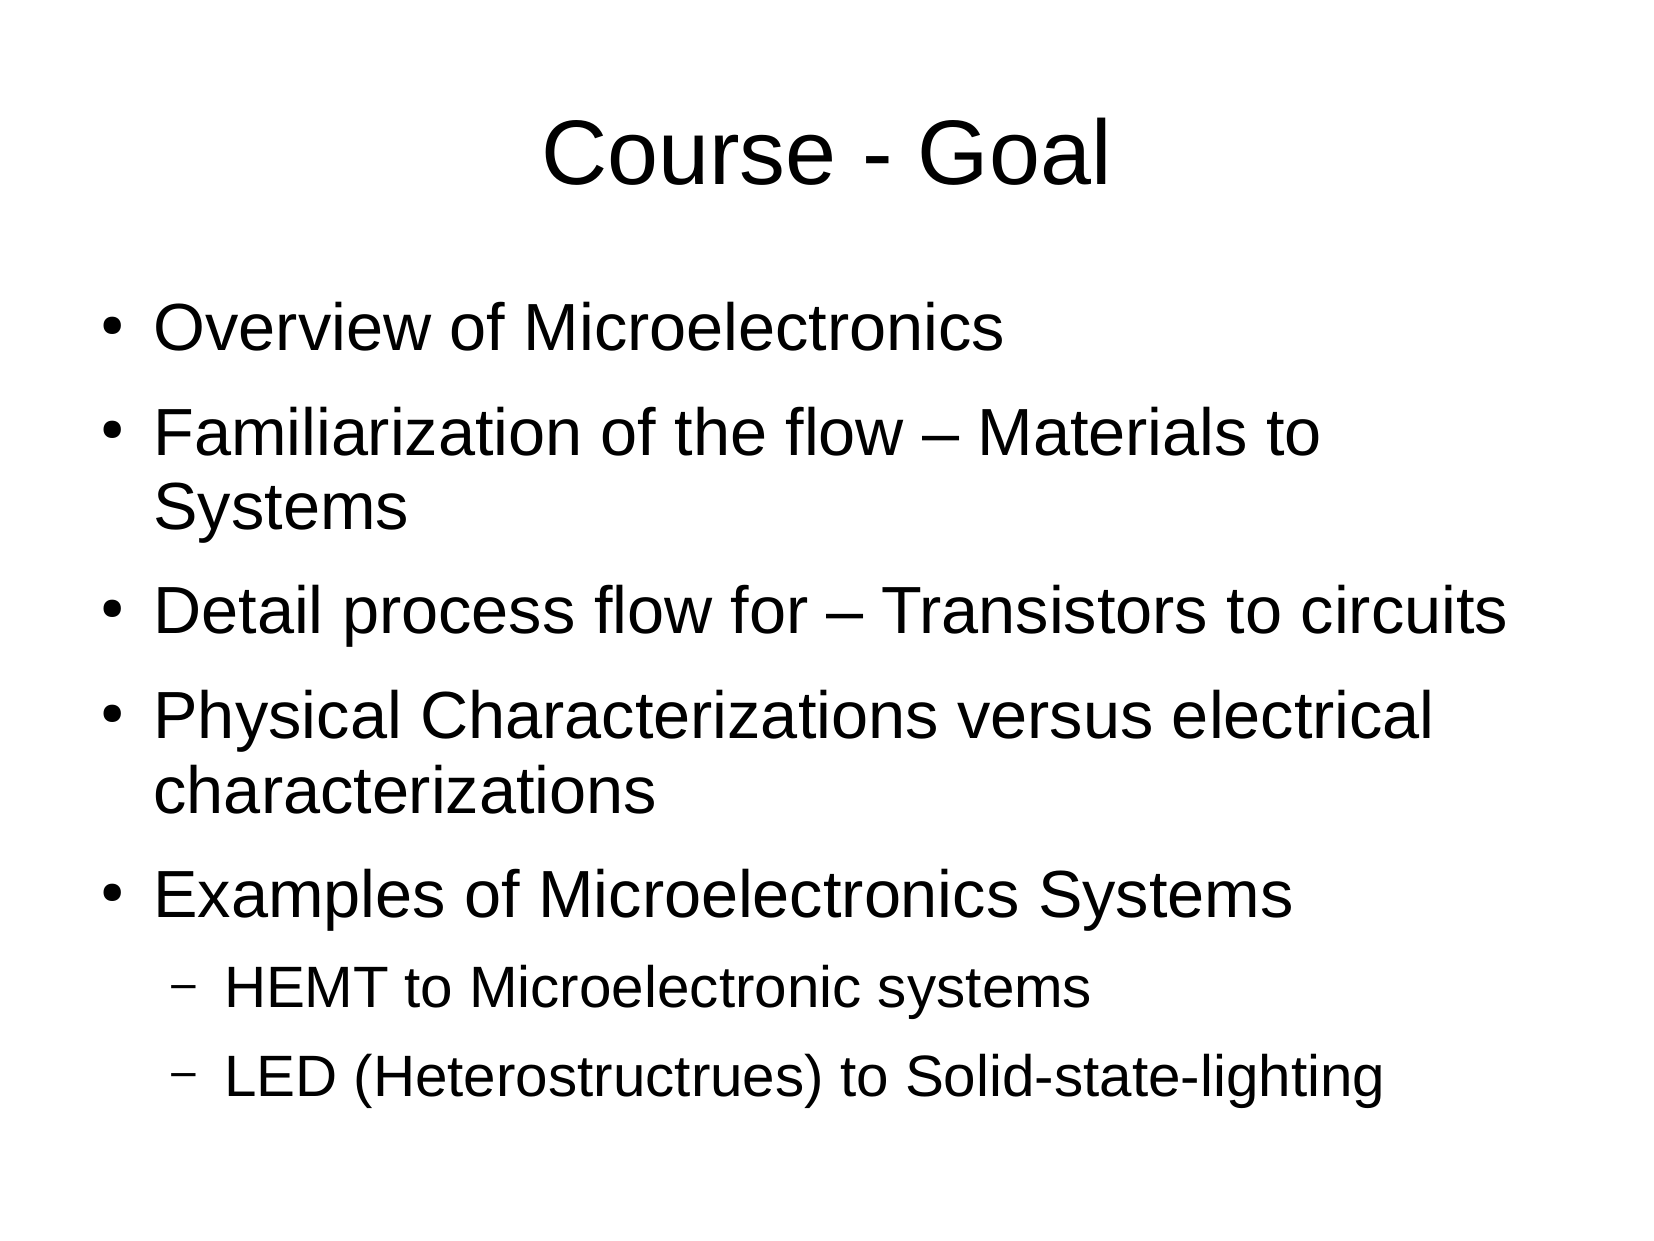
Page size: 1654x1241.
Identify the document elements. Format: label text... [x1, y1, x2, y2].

list Overview of Microelectronics Familiarization of the flow – Materials to Systems Detail process flow for – Transistors to circuits Physical Characterizations versus electrical characterizations Examples of Microelectronics Systems HEMT to Microelectronic systems LED (Heterostructrues) to Solid-state-lighting [82, 290, 1571, 1170]
title Course - Goal [82, 49, 1571, 257]
